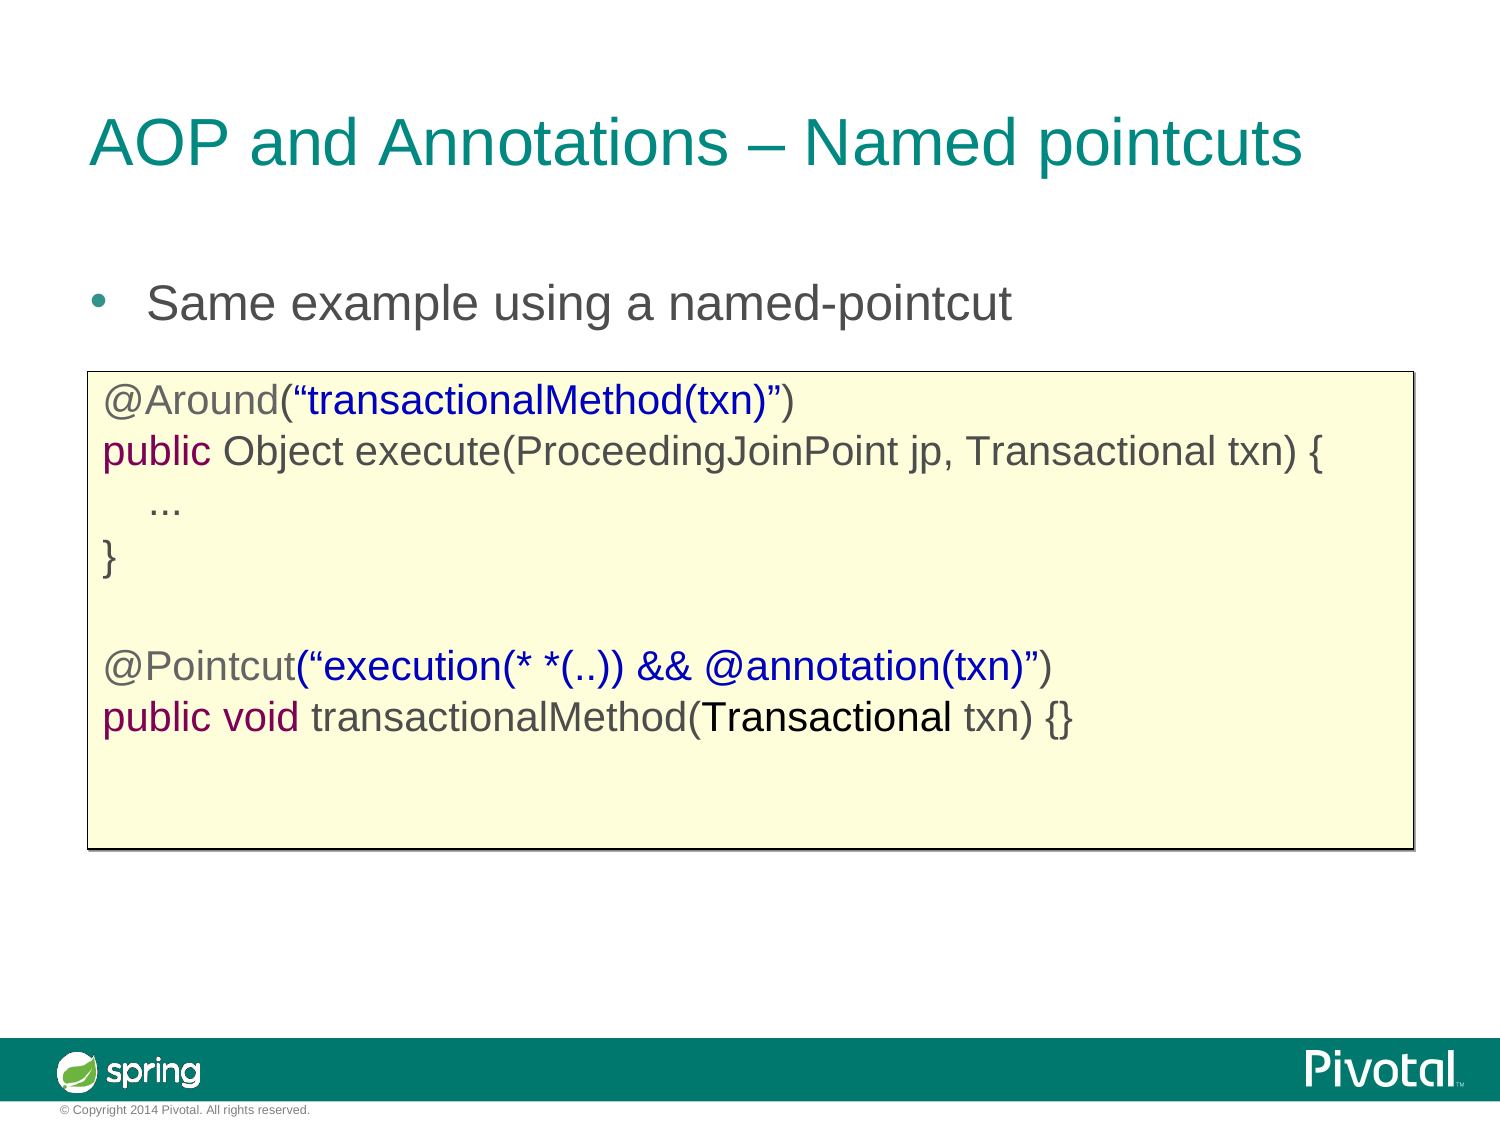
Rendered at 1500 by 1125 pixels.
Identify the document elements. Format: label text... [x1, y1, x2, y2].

list Same example using a named-pointcut [75, 262, 1426, 1005]
title AOP and Annotations – Named pointcuts [75, 44, 1426, 233]
picture [1306, 1050, 1464, 1087]
picture [32, 1041, 210, 1103]
